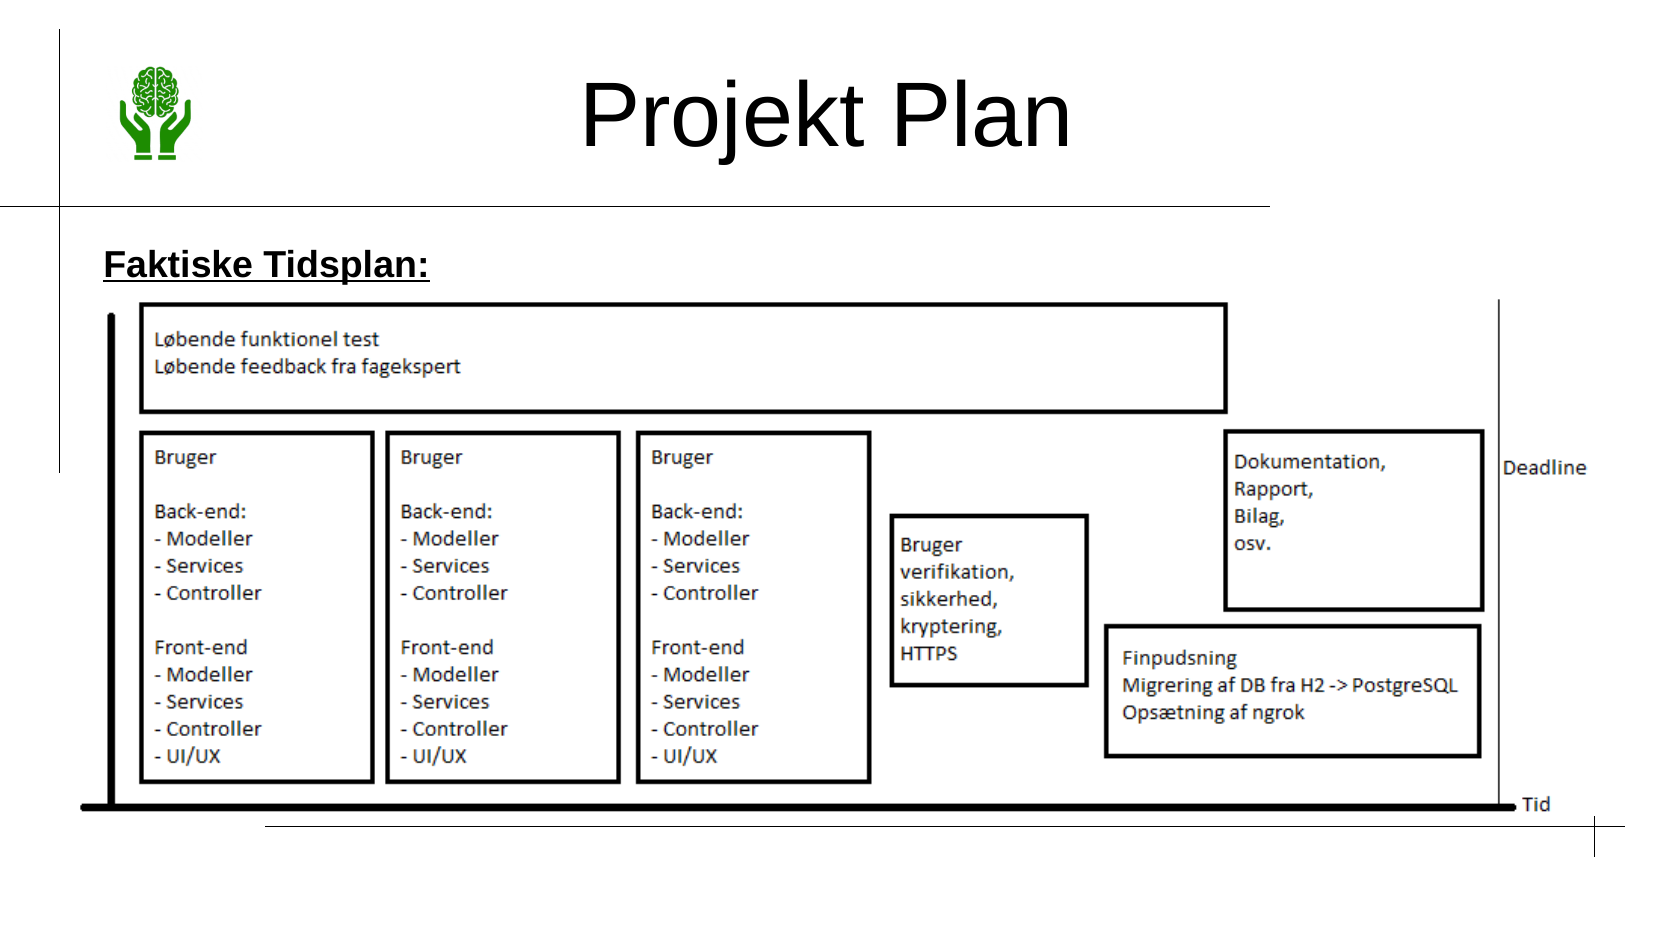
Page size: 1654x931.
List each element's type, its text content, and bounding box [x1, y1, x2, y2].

text_box Faktiske Tidsplan: [88, 236, 680, 295]
picture [73, 295, 1595, 816]
picture [106, 65, 203, 162]
title Projekt Plan [82, 37, 1571, 193]
